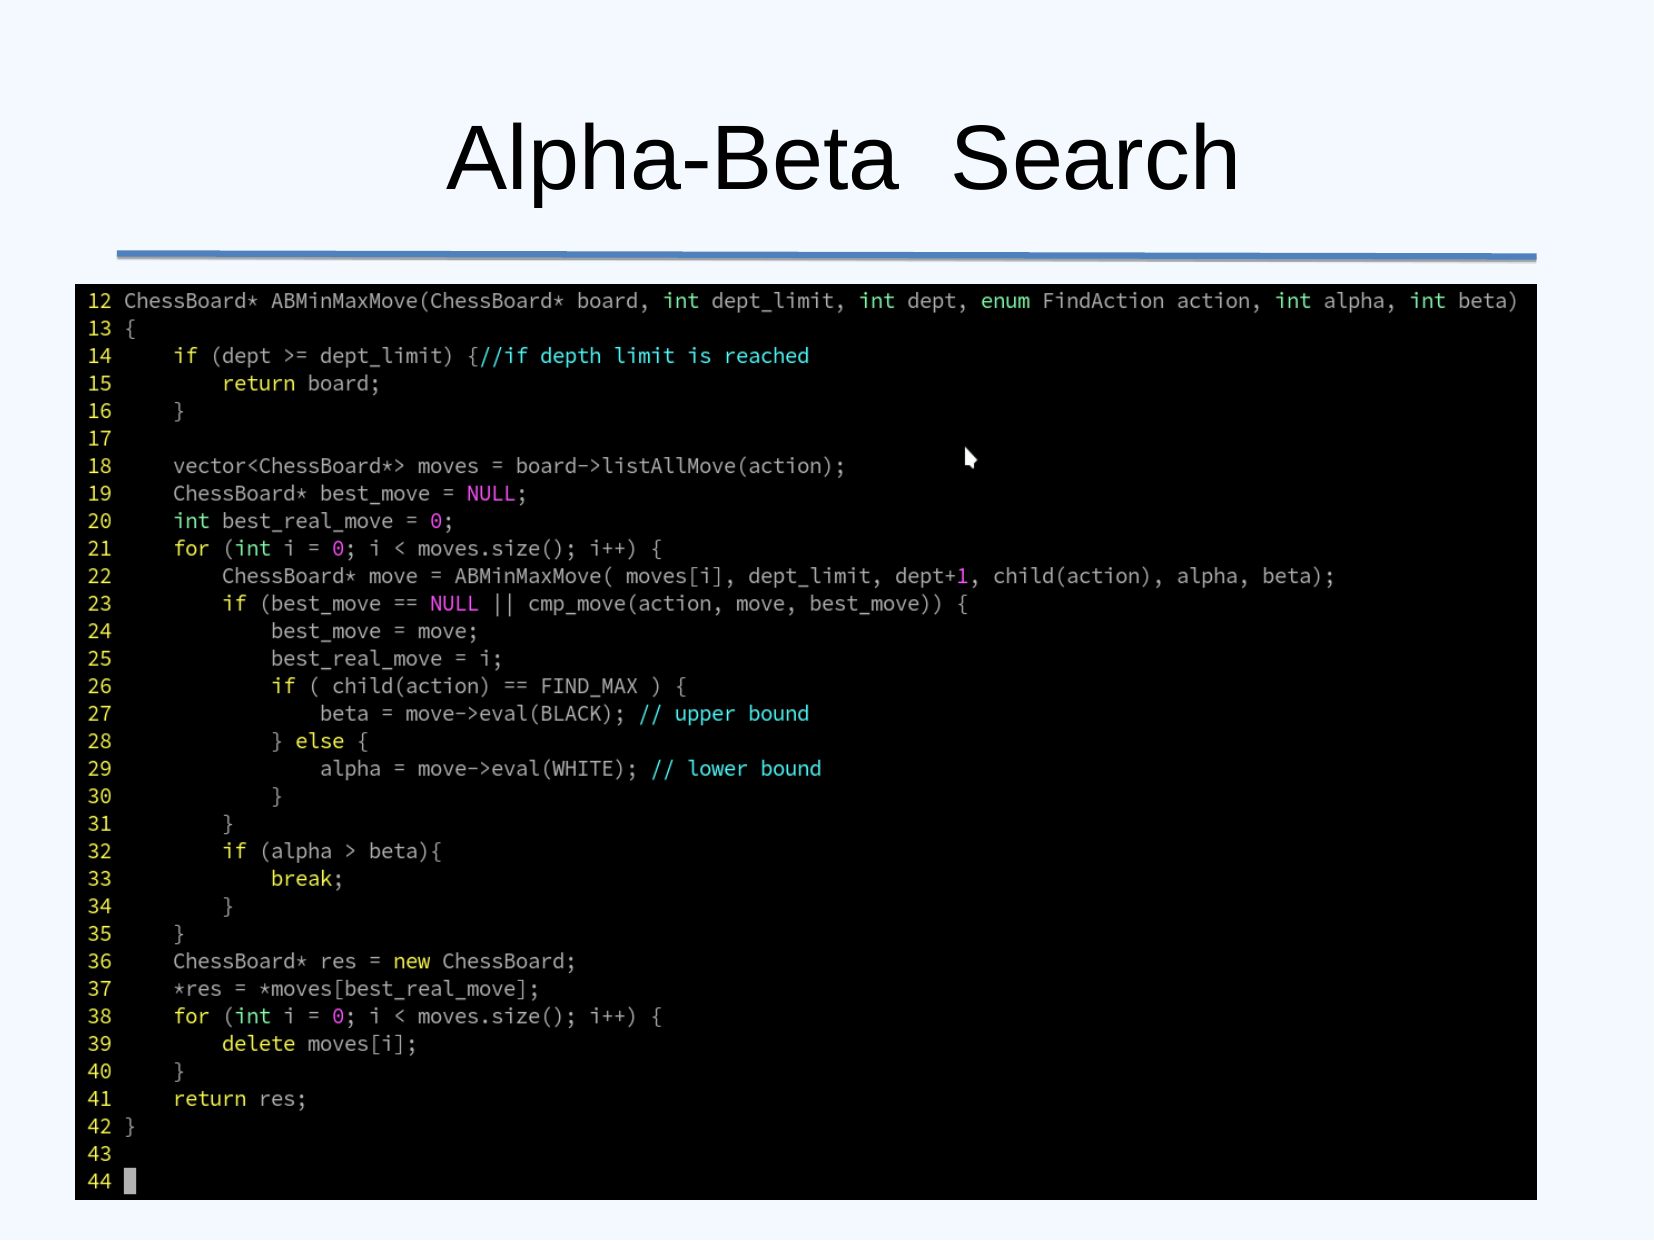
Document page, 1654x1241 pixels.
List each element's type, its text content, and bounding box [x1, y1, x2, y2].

text_box Alpha-Beta Search [82, 49, 1571, 257]
picture [75, 284, 1537, 1201]
